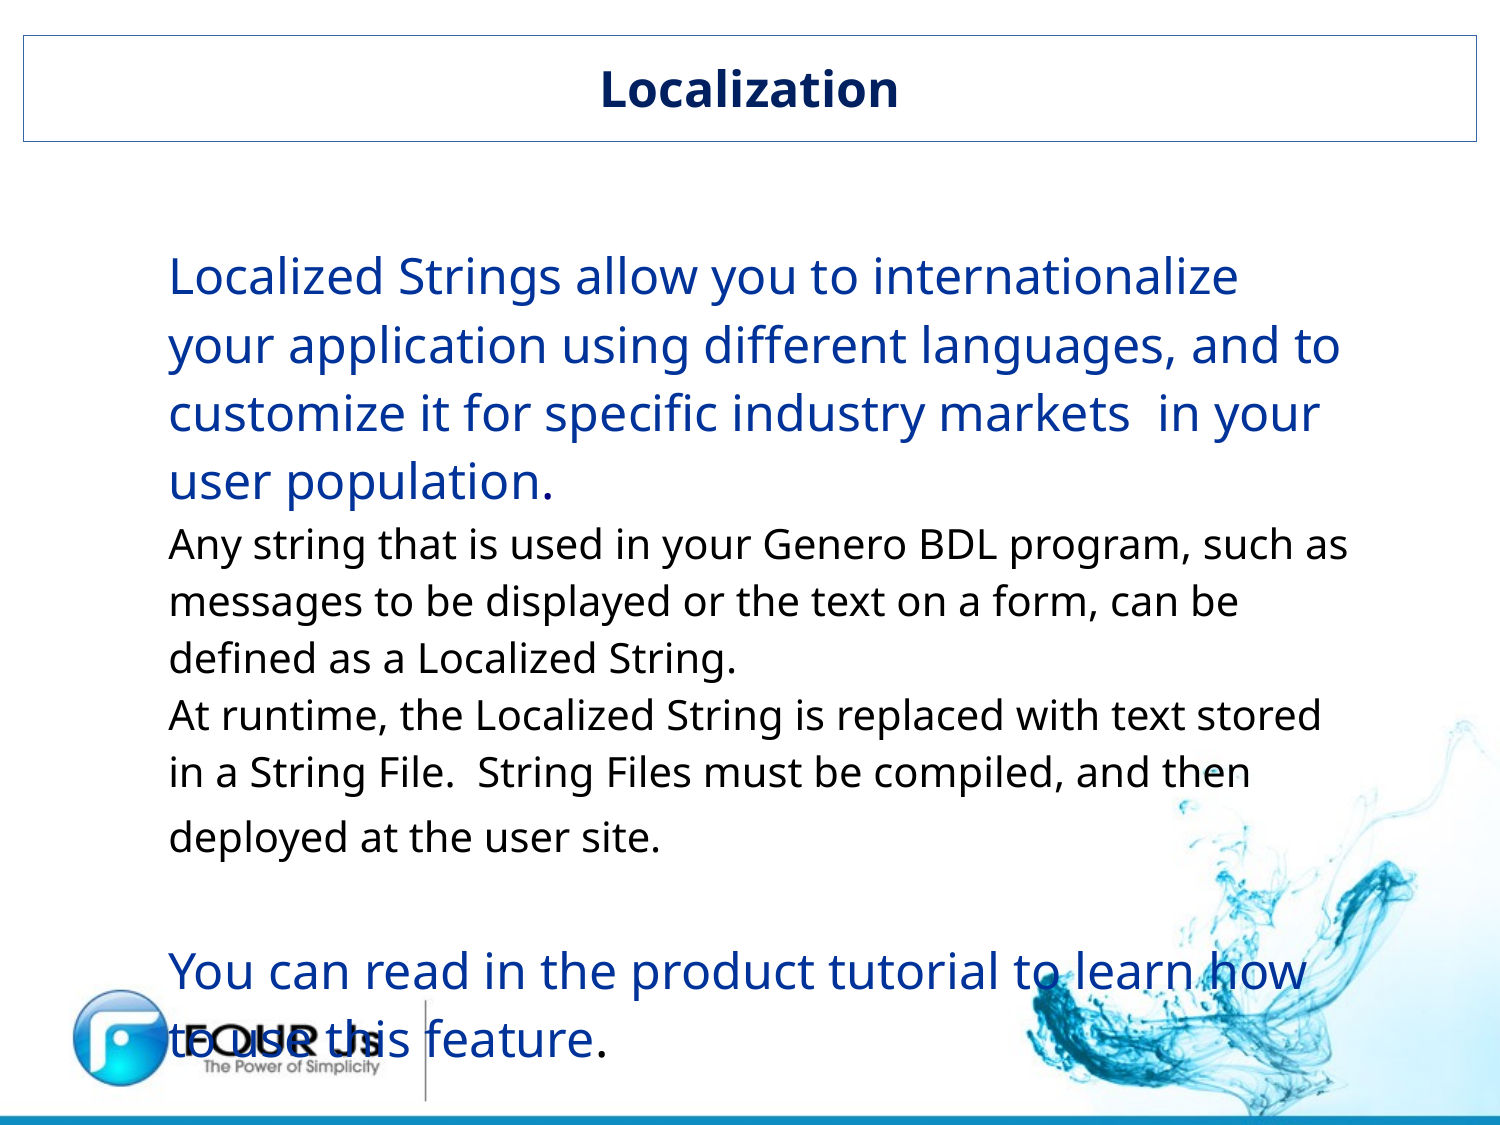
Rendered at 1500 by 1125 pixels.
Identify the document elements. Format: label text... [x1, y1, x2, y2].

text_box Localized Strings allow you to internationalize your application using different languages, and to customize it for specific industry markets in your user population. Any string that is used in your Genero BDL program, such as messages to be displayed or the text on a form, can be defined as a Localized String. At runtime, the Localized String is replaced with text stored in a String File. String Files must be compiled, and then deployed at the user site. You can read in the product tutorial to learn how to use this feature. [153, 234, 1371, 1098]
title Localization [23, 35, 1477, 142]
picture [0, 0, 1500, 1122]
